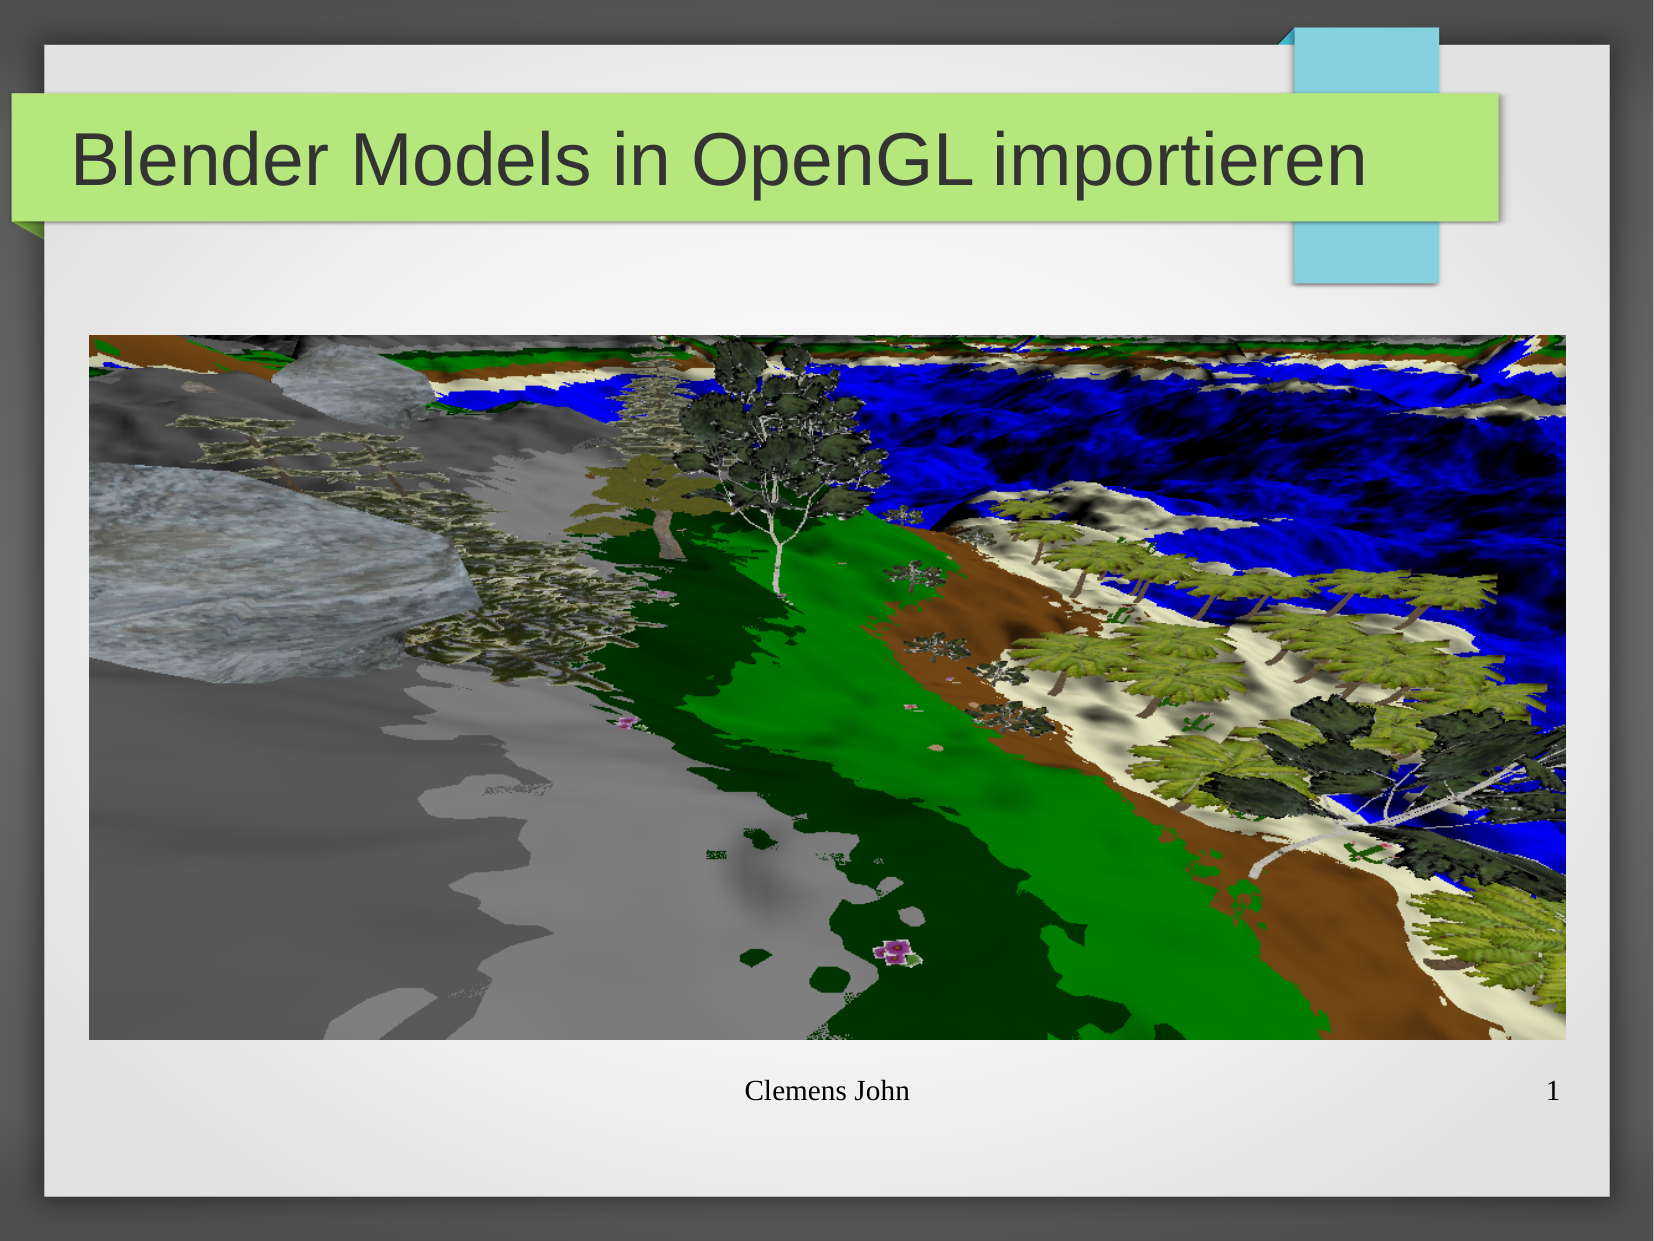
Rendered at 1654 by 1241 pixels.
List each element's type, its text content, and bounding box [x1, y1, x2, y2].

title Blender Models in OpenGL importieren [70, 106, 1453, 213]
picture [0, 0, 1654, 1241]
